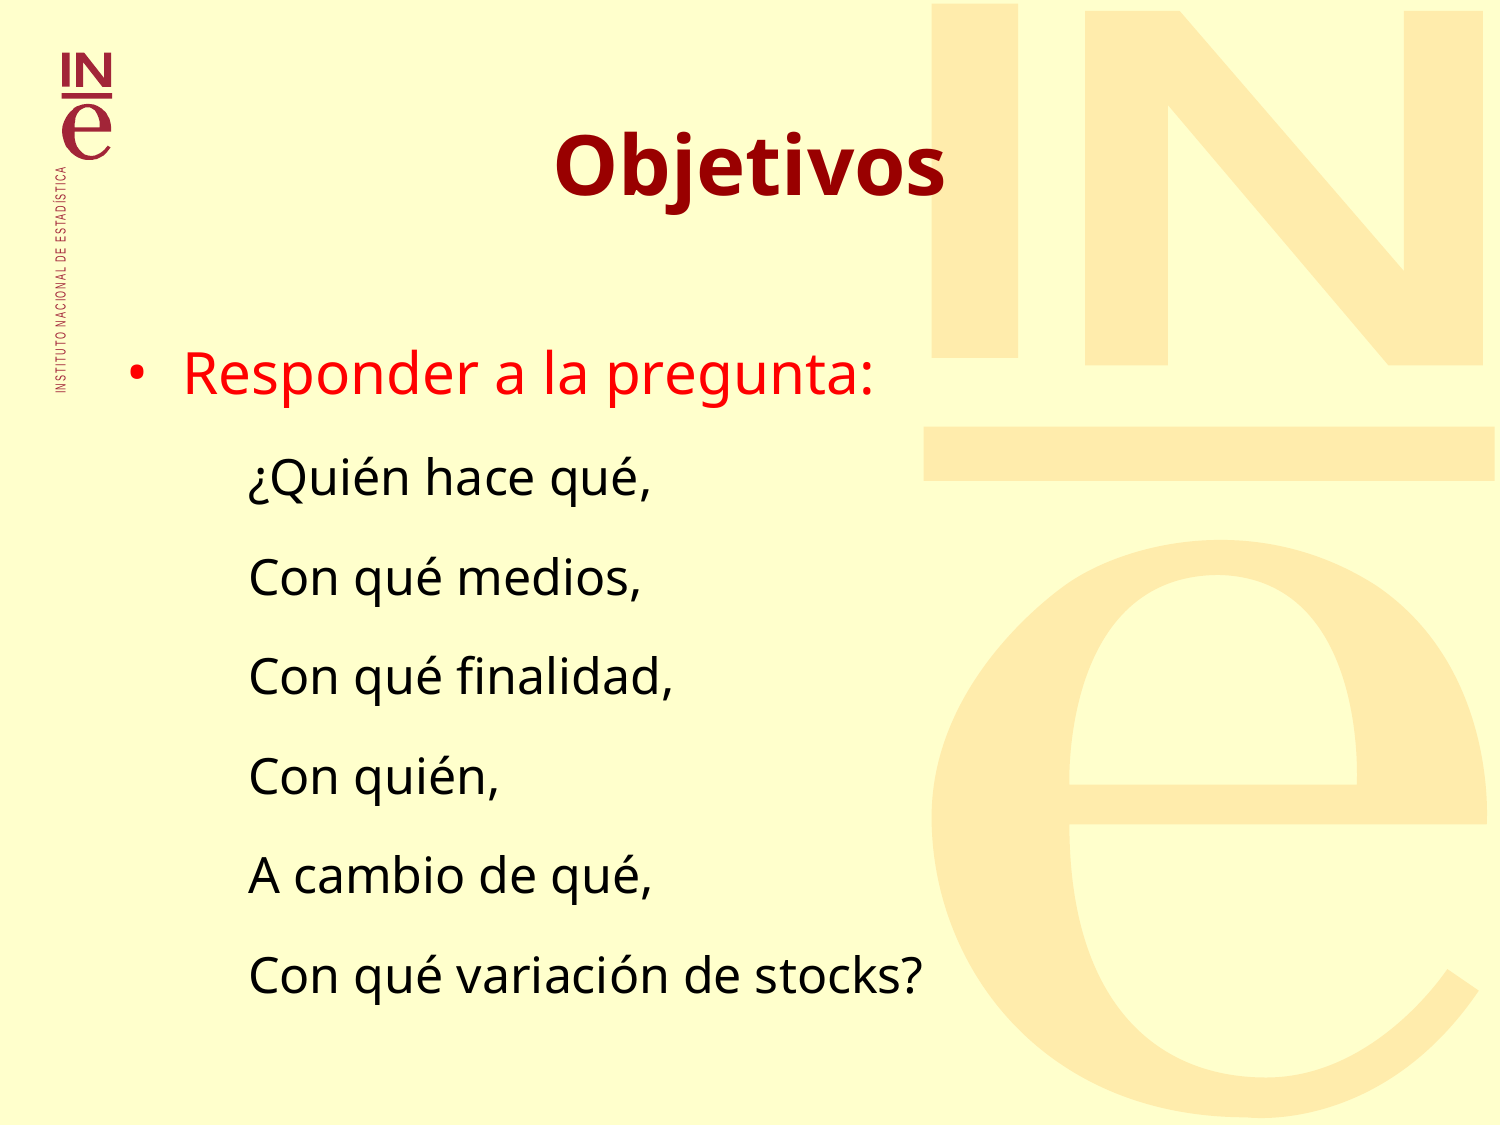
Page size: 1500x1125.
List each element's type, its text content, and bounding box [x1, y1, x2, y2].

list Responder a la pregunta: ¿Quién hace qué, Con qué medios, Con qué finalidad, Con quién, A cambio de qué, Con qué variación de stocks? [112, 324, 1388, 1001]
title Objetivos [112, 99, 1388, 288]
